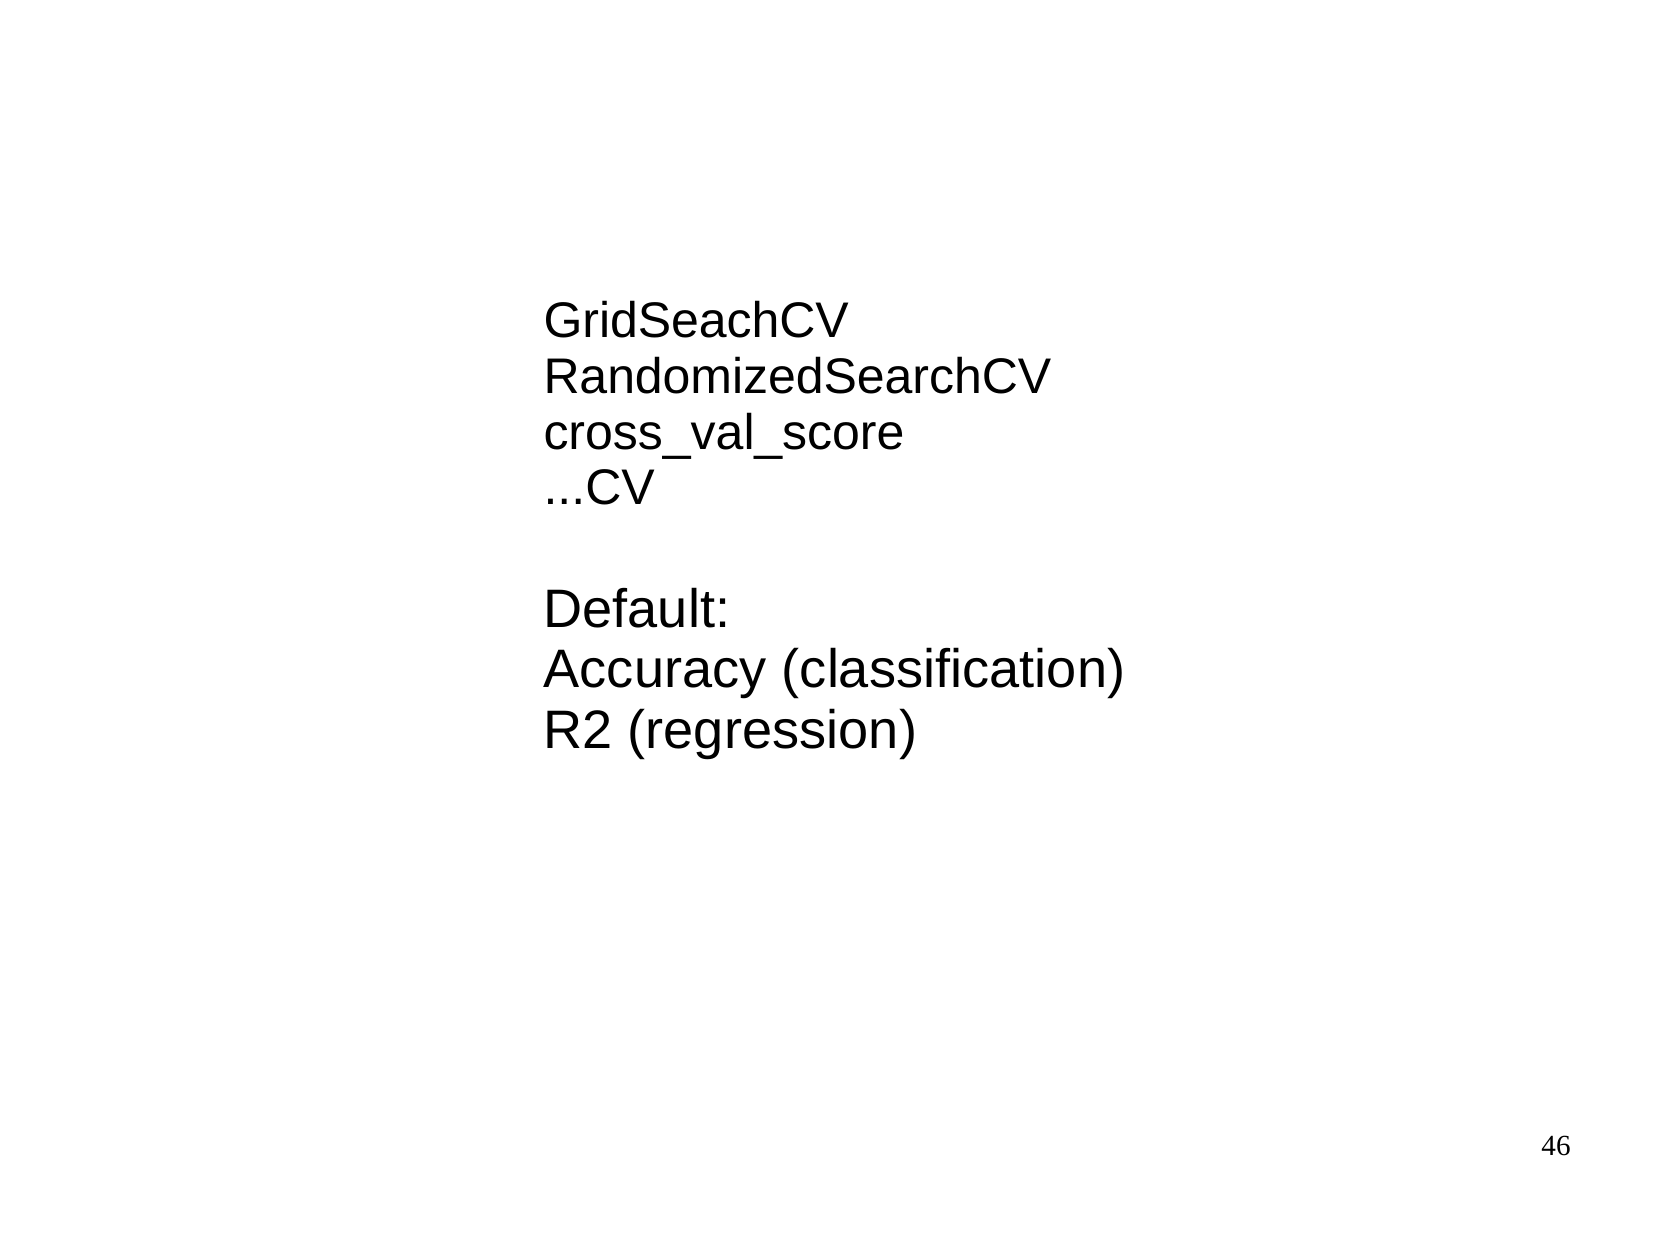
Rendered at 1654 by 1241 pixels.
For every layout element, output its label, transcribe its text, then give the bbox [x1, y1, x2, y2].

text_box Default: Accuracy (classification) R2 (regression) [528, 525, 1306, 769]
text_box GridSeachCV RandomizedSearchCV cross_val_score ...CV [528, 285, 1324, 525]
text_box For GridSeachCV cross_val_score validation_curve Typical: accuracy [667, 1132, 1654, 1241]
